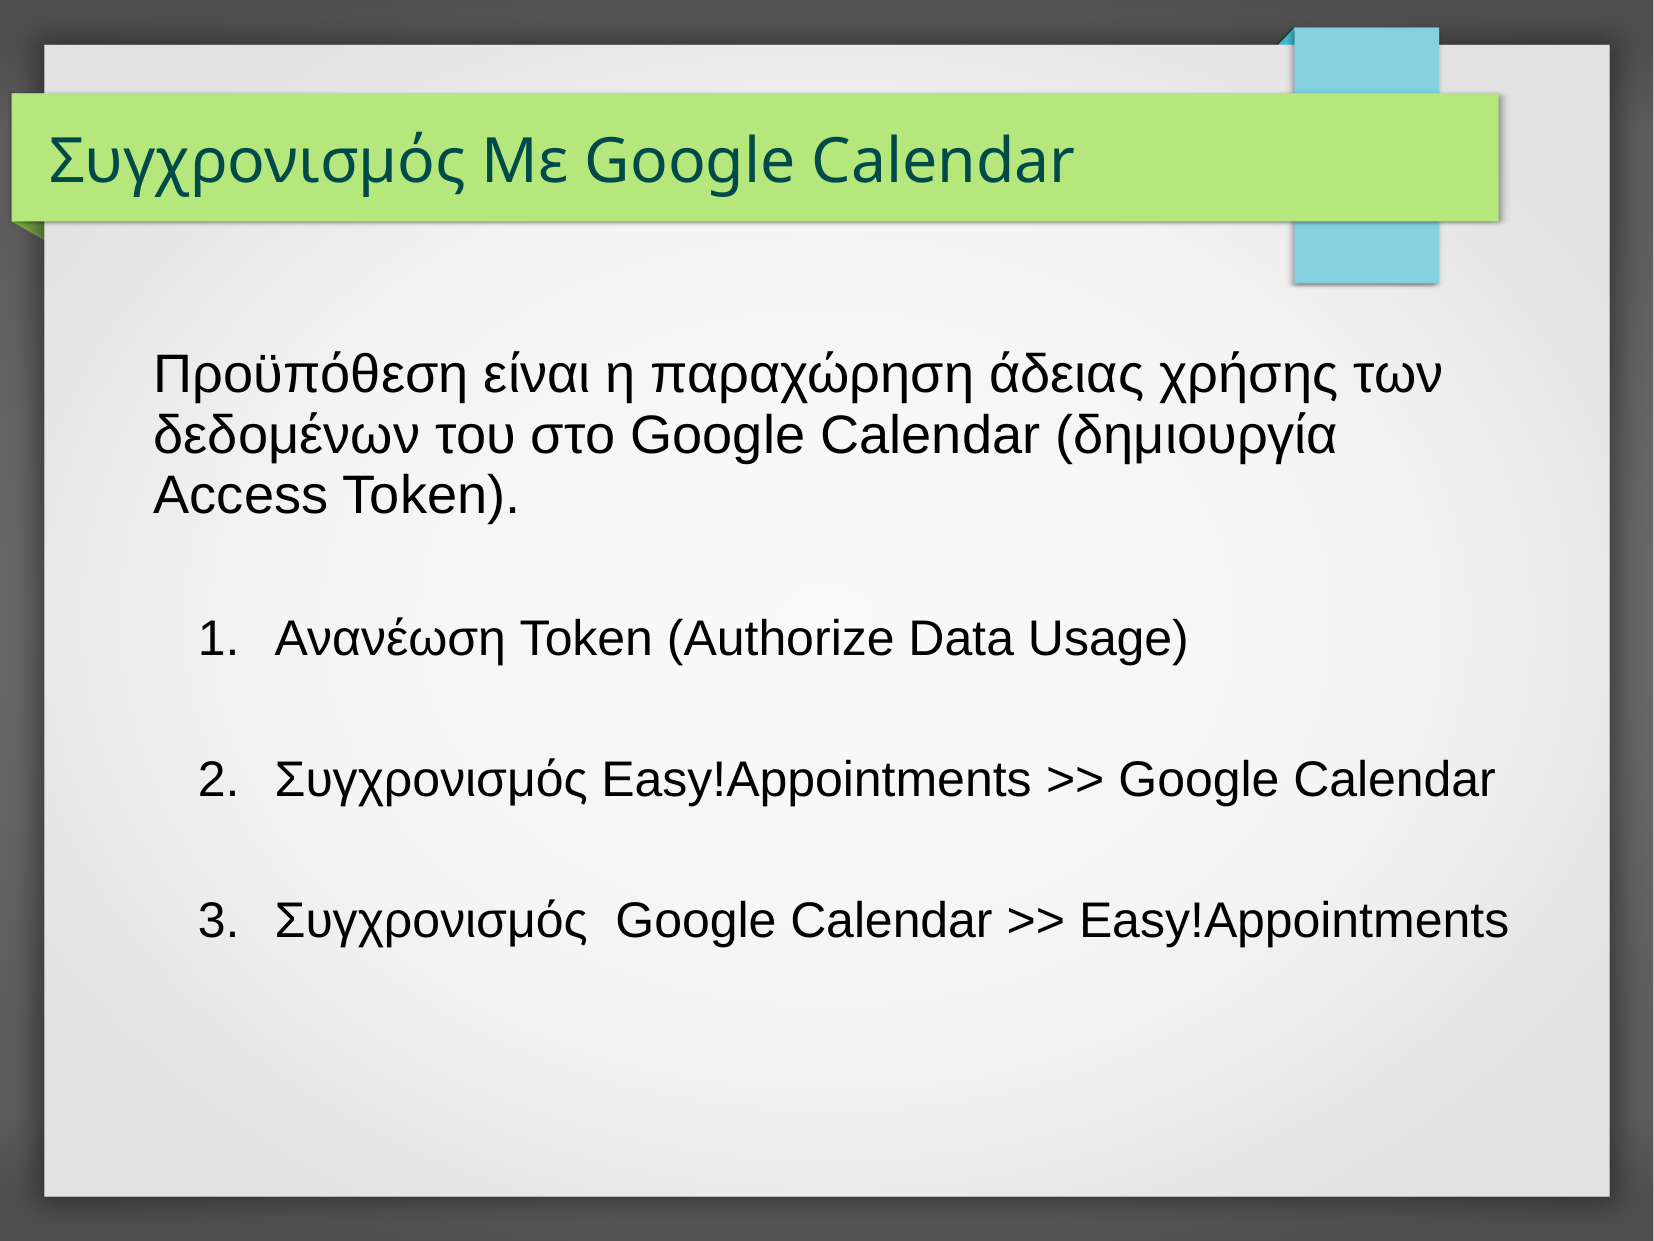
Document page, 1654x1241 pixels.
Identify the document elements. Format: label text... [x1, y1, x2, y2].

list Προϋπόθεση είναι η παραχώρηση άδειας χρήσης των δεδομένων του στο Google Calendar (δημιουργία Access Token). Ανανέωση Token (Authorize Data Usage) Συγχρονισμός Easy!Appointments >> Google Calendar Συγχρονισμός Google Calendar >> Easy!Appointments [153, 343, 1524, 1063]
title Συγχρονισμός Με Google Calendar [49, 104, 1501, 212]
picture [0, 0, 1654, 1241]
